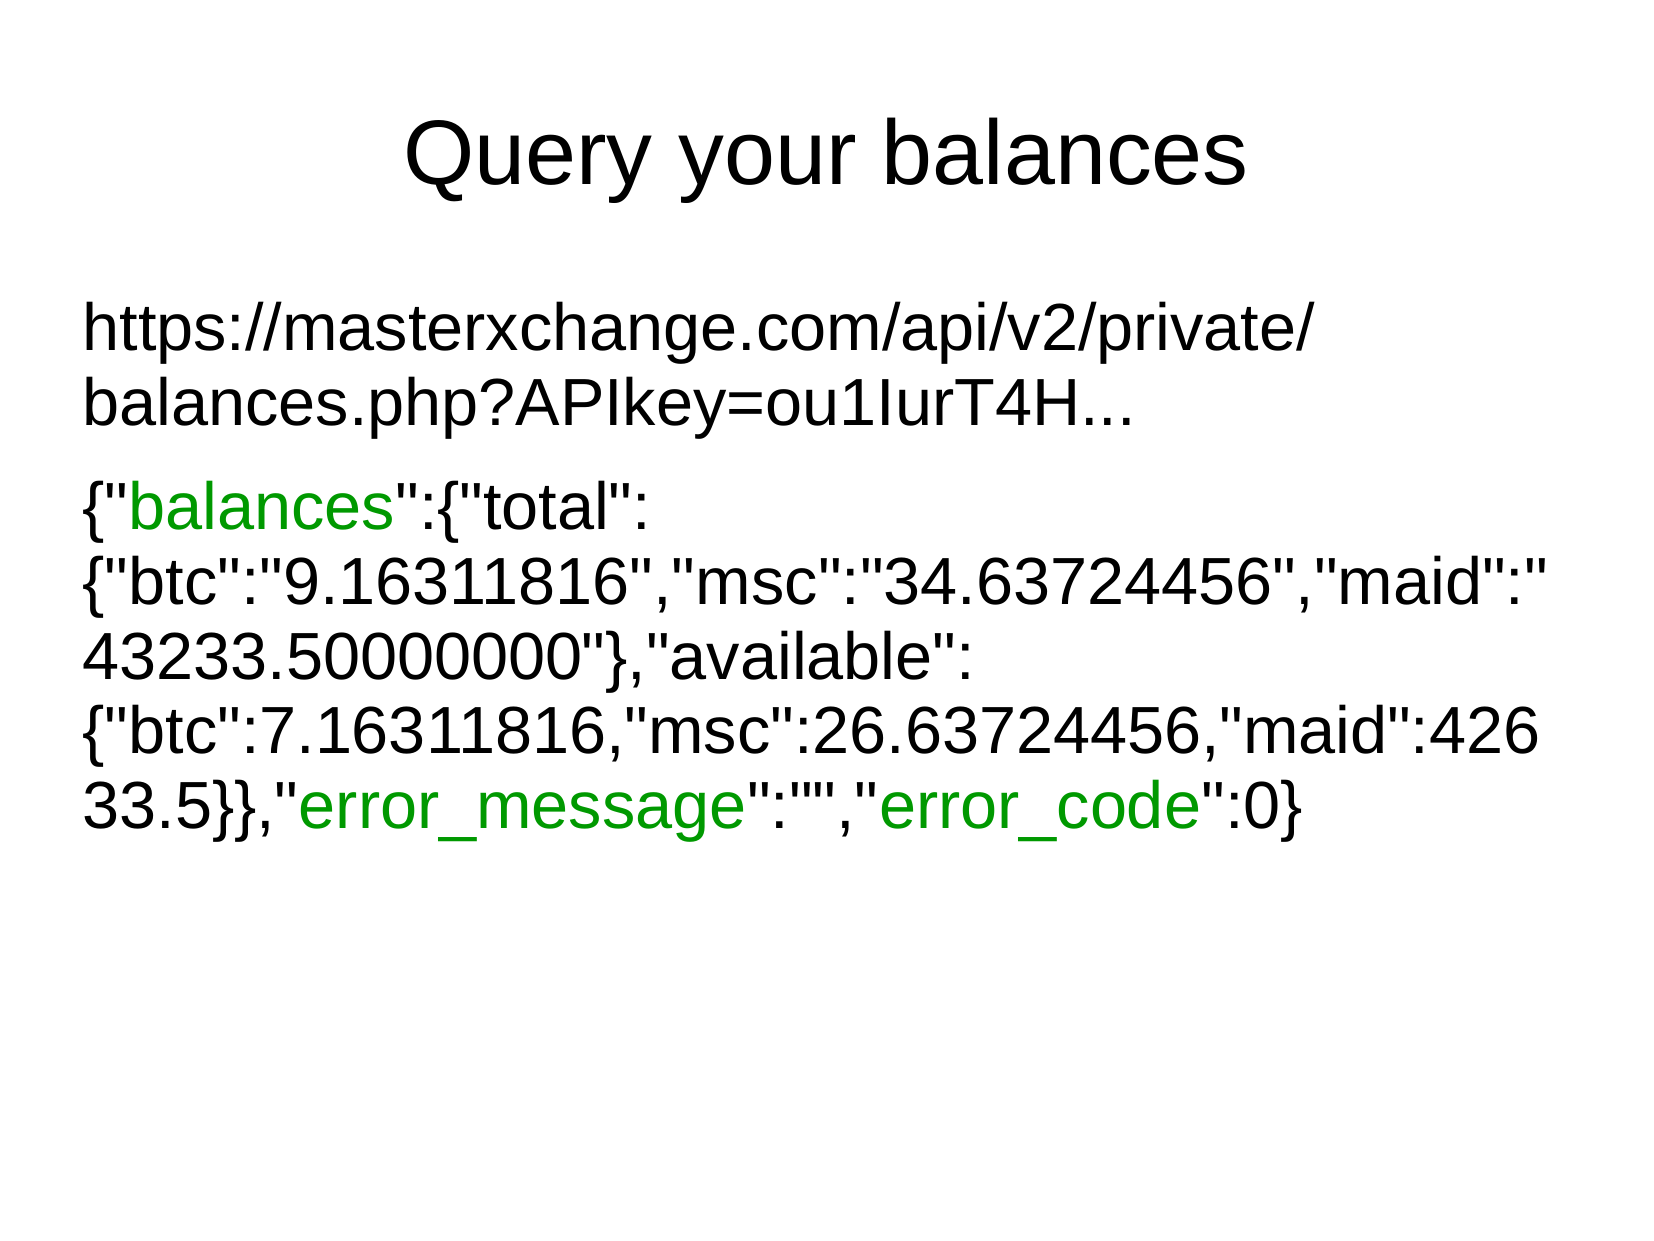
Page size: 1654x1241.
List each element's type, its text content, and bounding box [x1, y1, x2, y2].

title Query your balances [82, 49, 1571, 257]
list https://masterxchange.com/api/v2/private/balances.php?APIkey=ou1IurT4H... {"balances":{"total":{"btc":"9.16311816","msc":"34.63724456","maid":"43233.50000000"},"available":{"btc":7.16311816,"msc":26.63724456,"maid":42633.5}},"error_message":"","error_code":0} [82, 290, 1571, 1010]
